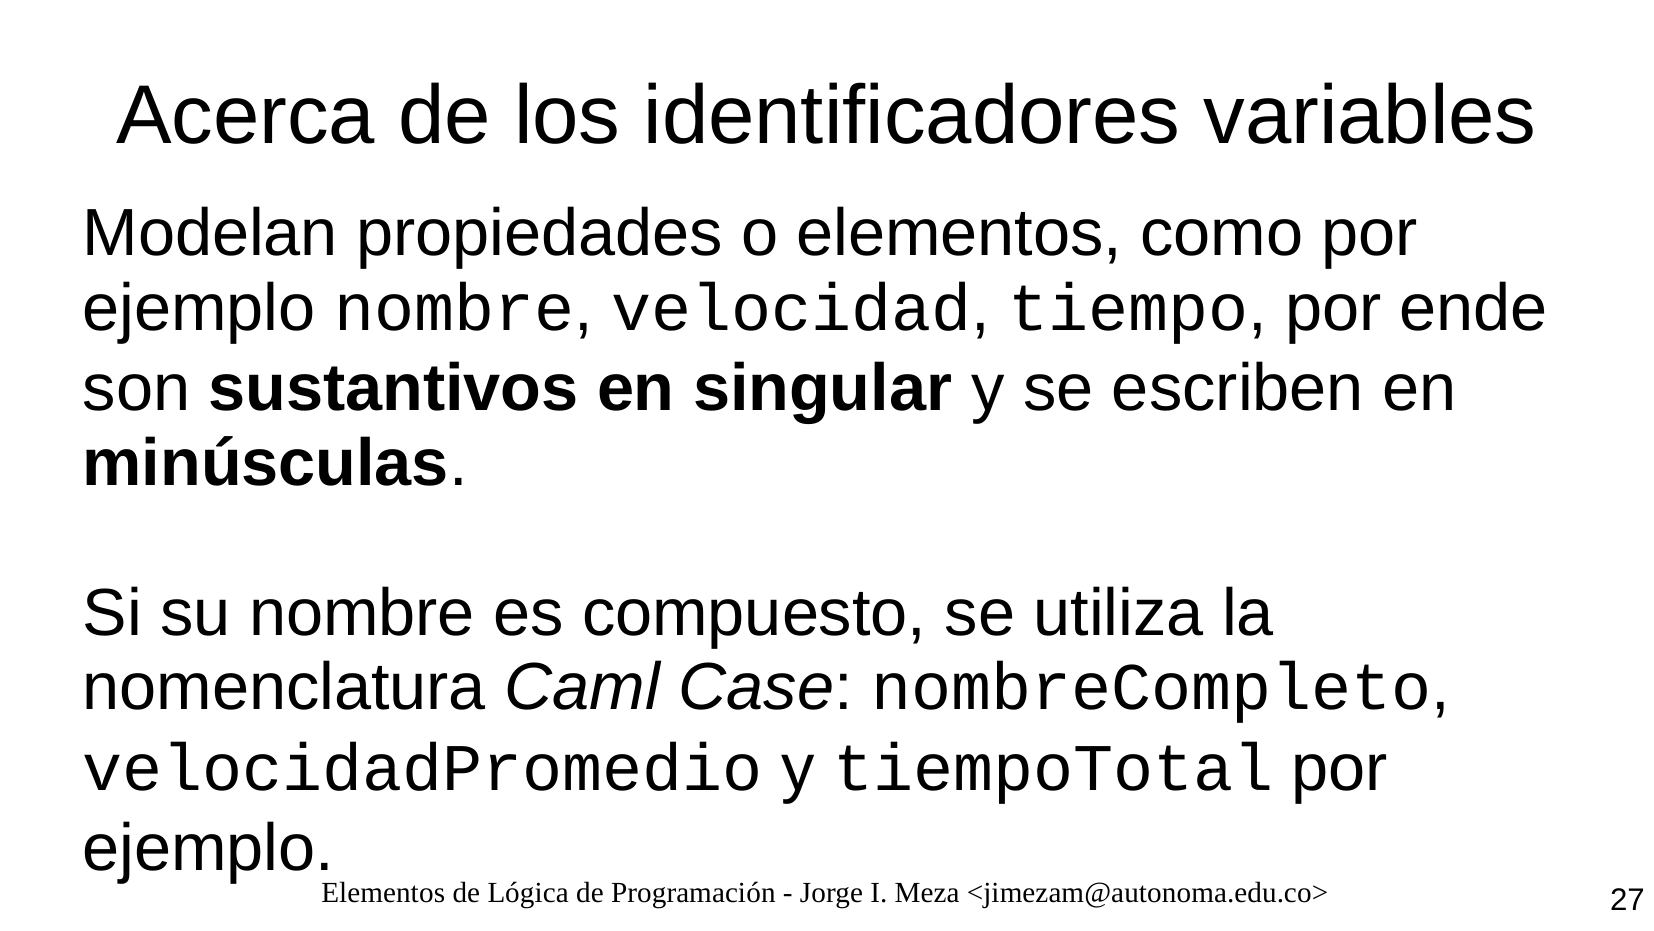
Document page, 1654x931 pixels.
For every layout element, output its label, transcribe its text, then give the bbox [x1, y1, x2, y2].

subtitle Modelan propiedades o elementos, como por ejemplo nombre, velocidad, tiempo, por ende son sustantivos en singular y se escriben en minúsculas. Si su nombre es compuesto, se utiliza la nomenclatura Caml Case: nombreCompleto, velocidadPromedio y tiempoTotal por ejemplo. [82, 195, 1571, 886]
title Acerca de los identificadores variables [82, 37, 1571, 193]
